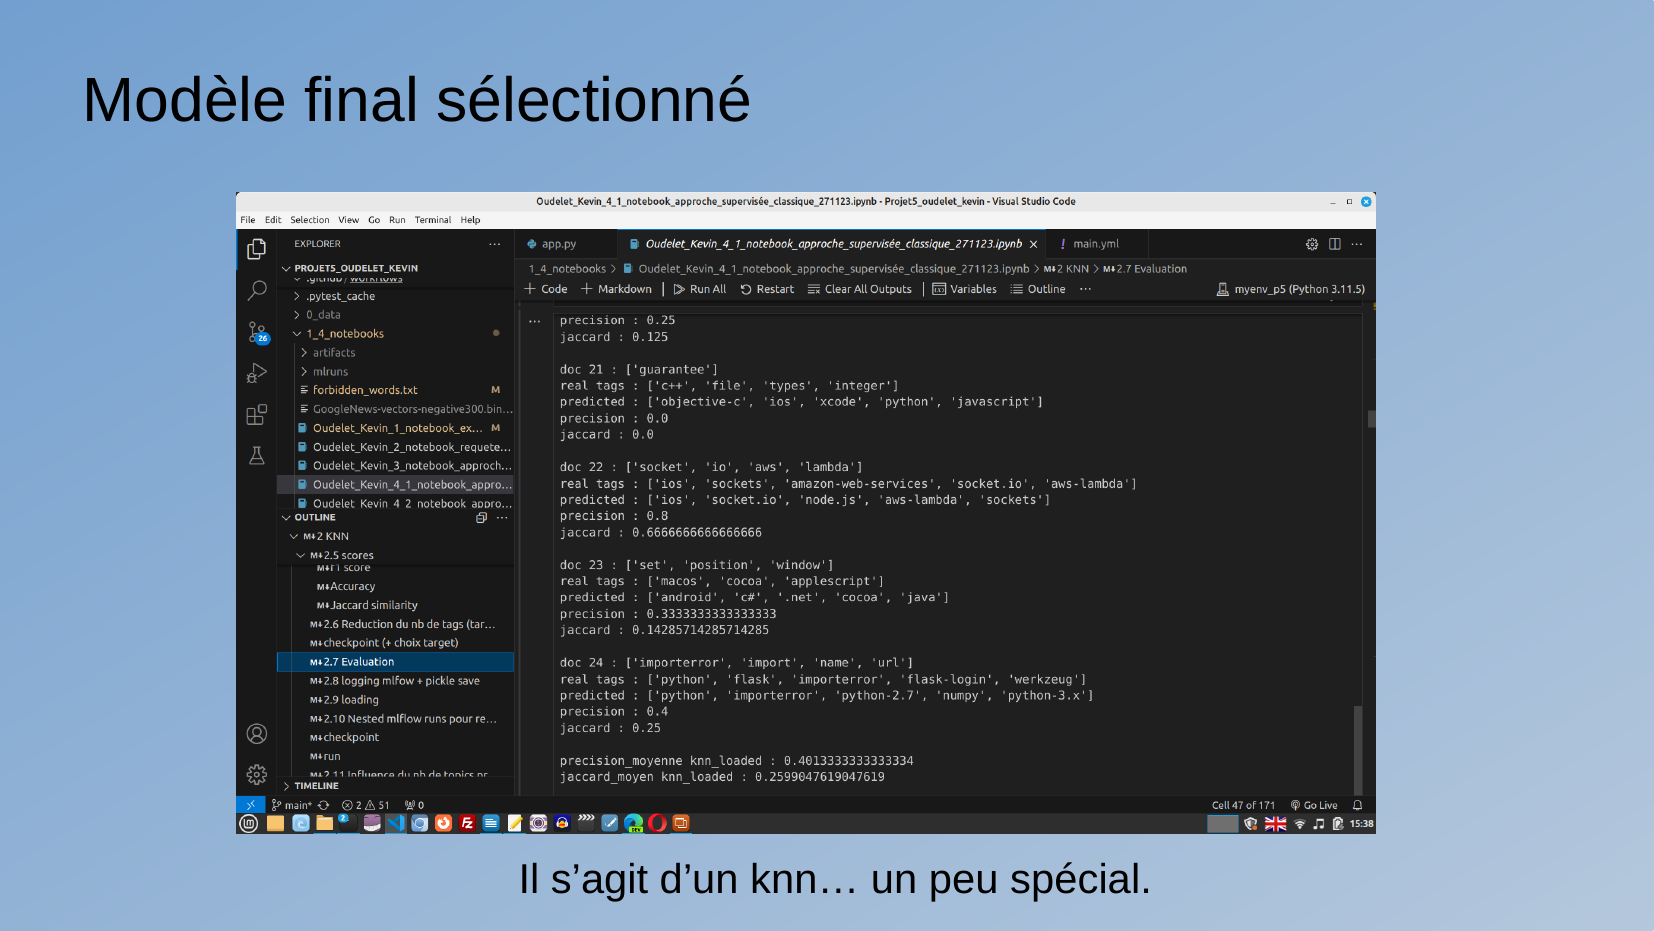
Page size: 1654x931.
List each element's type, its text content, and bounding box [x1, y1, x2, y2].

picture [236, 192, 1376, 834]
list Il s’agit d’un knn… un peu spécial. [472, 856, 1199, 931]
title Modèle final sélectionné [82, 21, 1571, 178]
